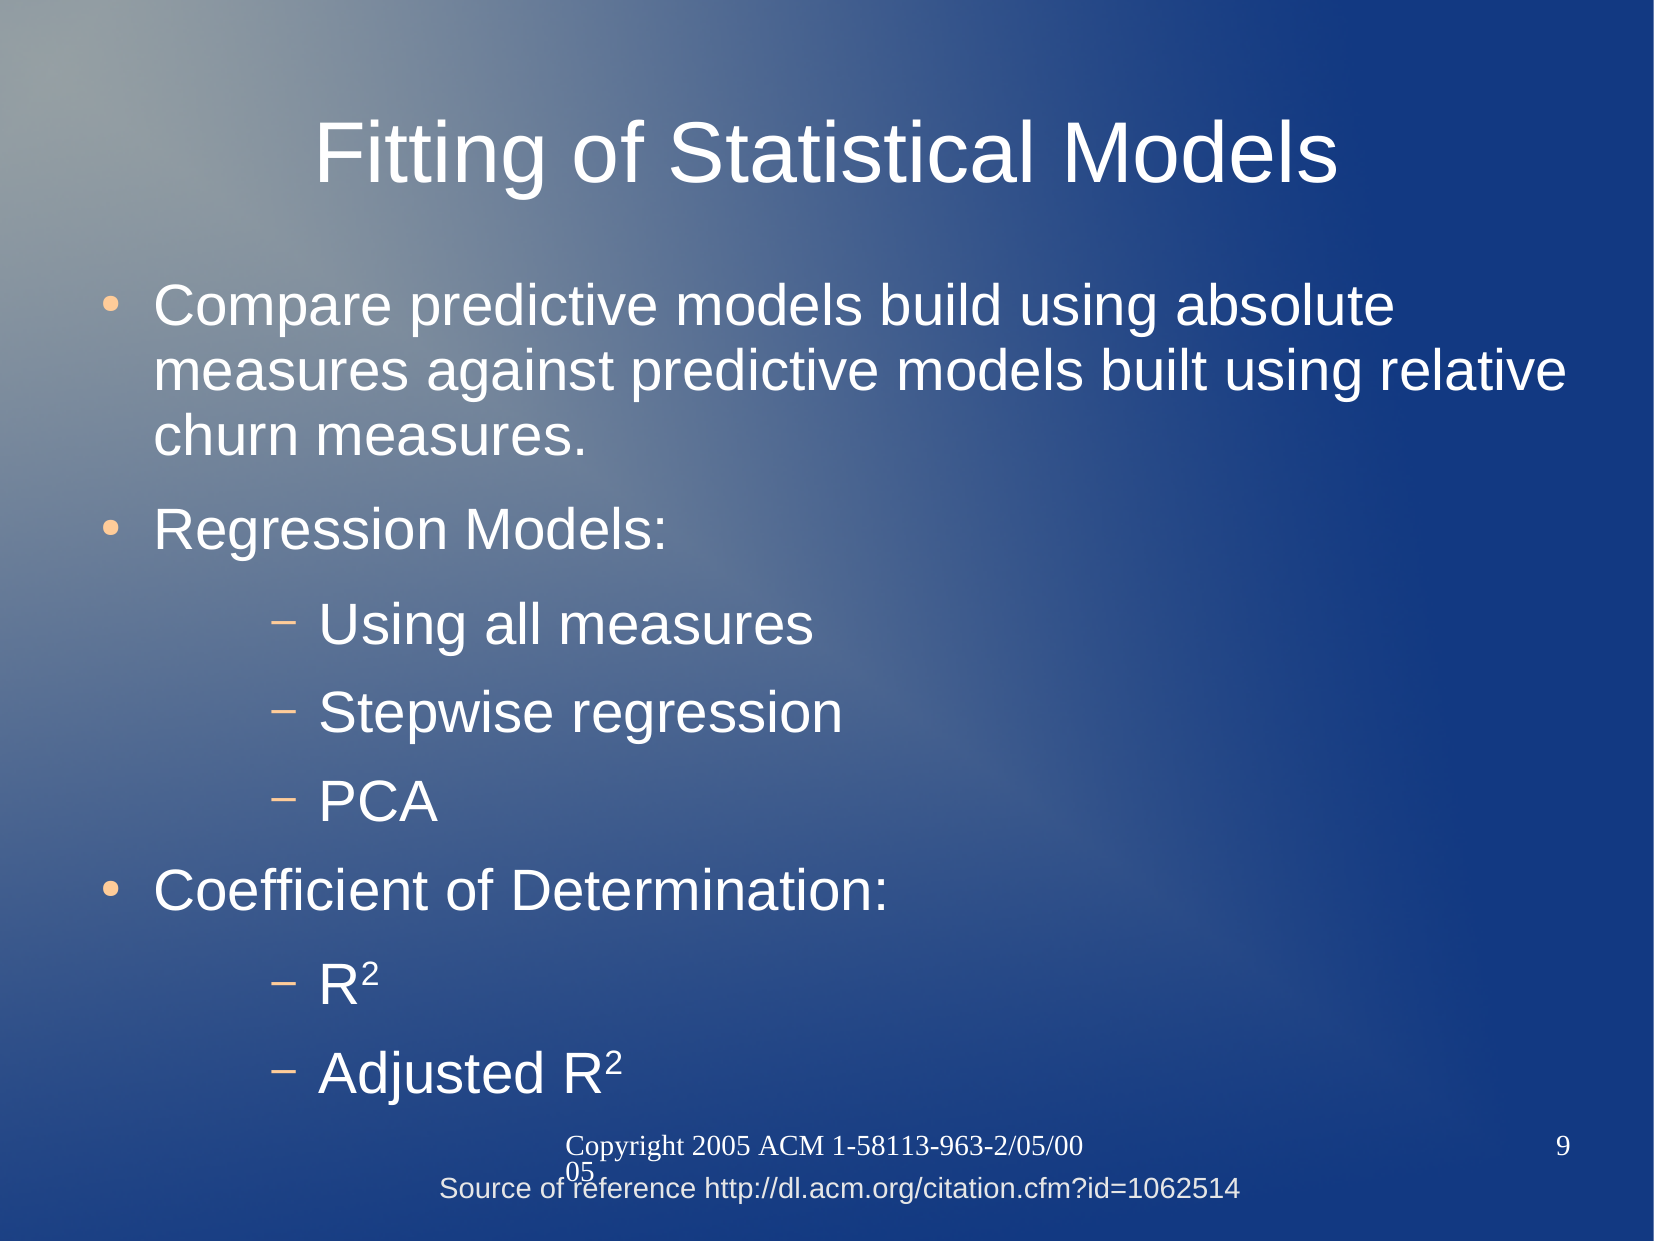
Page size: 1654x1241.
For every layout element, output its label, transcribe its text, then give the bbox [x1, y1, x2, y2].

picture [0, 0, 1654, 1241]
list Compare predictive models build using absolute measures against predictive models built using relative churn measures. Regression Models: Using all measures Stepwise regression PCA Coefficient of Determination: R2 Adjusted R2 [82, 272, 1571, 1106]
text_box Source of reference http://dl.acm.org/citation.cfm?id=1062514 [424, 1164, 1257, 1223]
title Fitting of Statistical Models [82, 49, 1571, 257]
